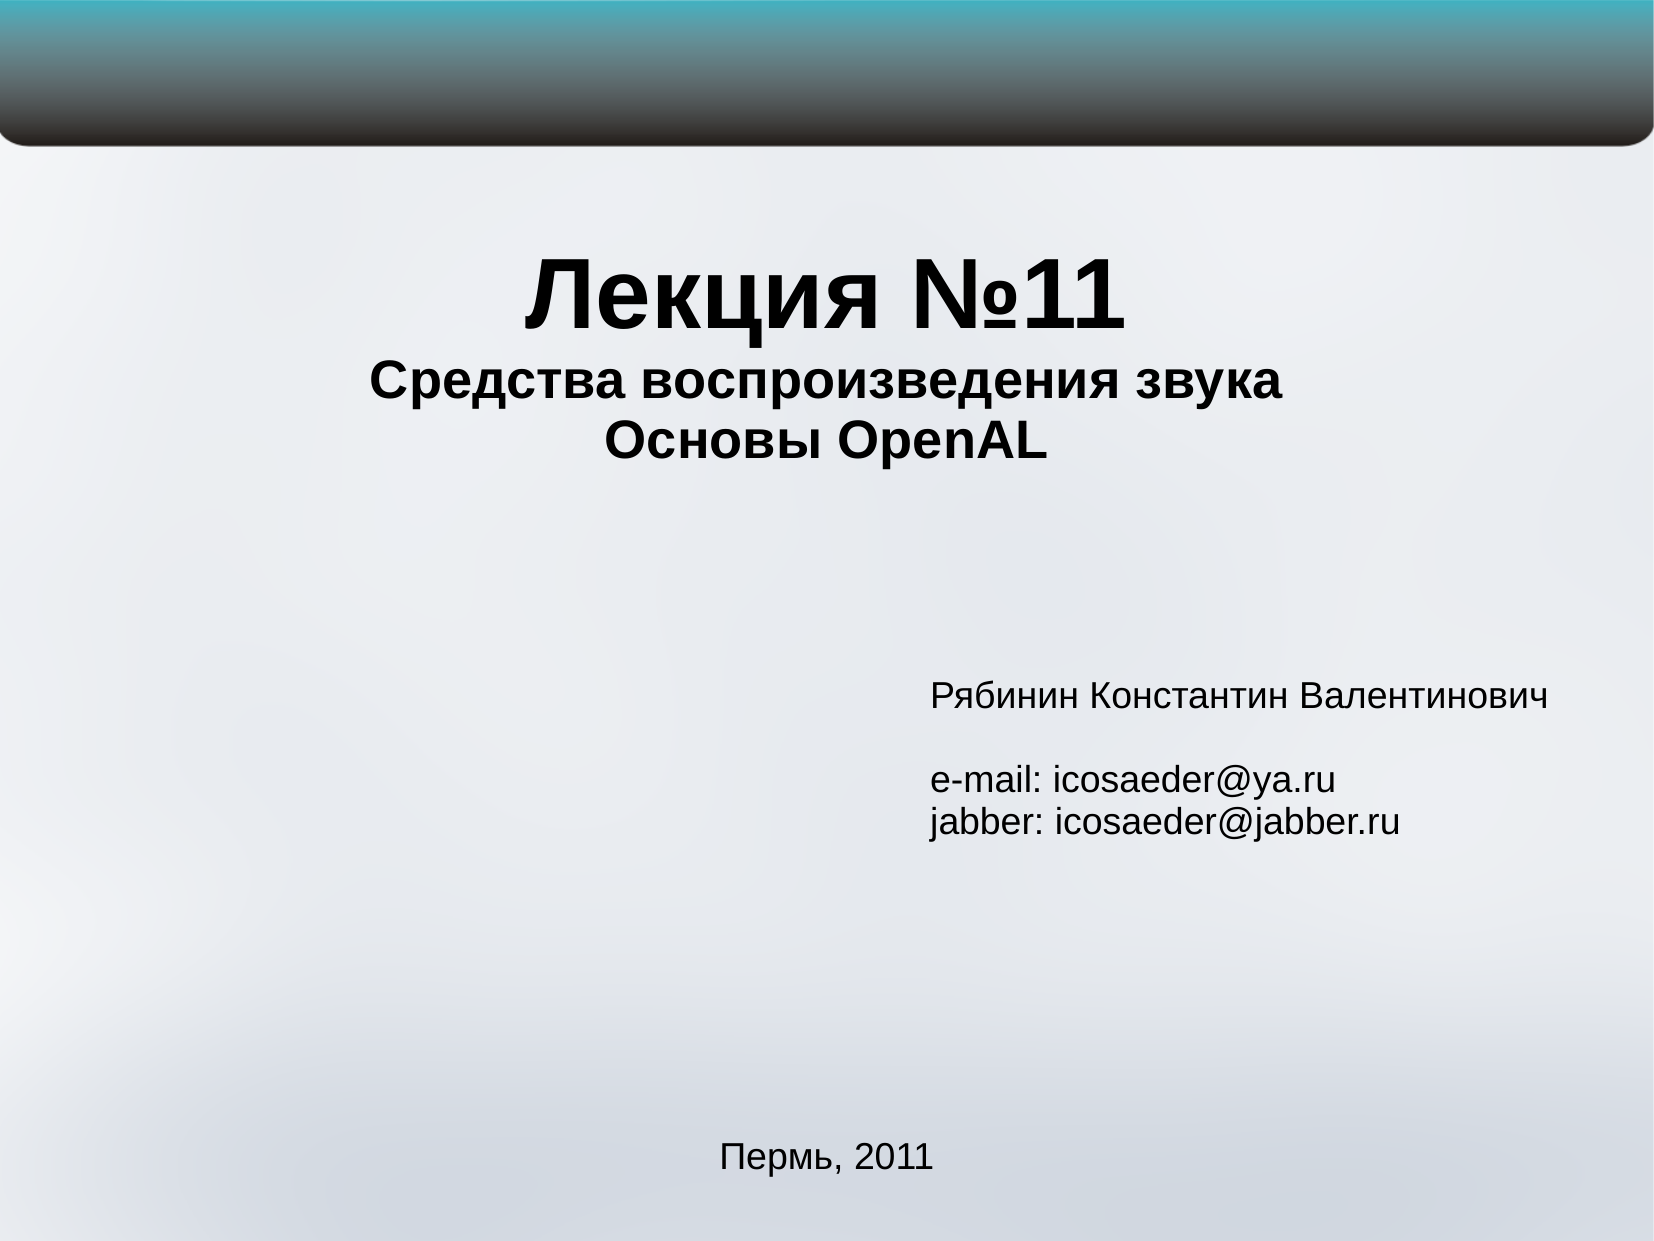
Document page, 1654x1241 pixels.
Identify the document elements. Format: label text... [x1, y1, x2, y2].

picture [0, 0, 1654, 1241]
text_box Лекция №11 Средства воспроизведения звука Основы OpenAL [147, 230, 1506, 478]
text_box Пермь, 2011 [590, 1127, 1063, 1185]
text_box Рябинин Константин Валентинович e-mail: icosaeder@ya.ru jabber: icosaeder@jabber.ru [915, 667, 1595, 851]
